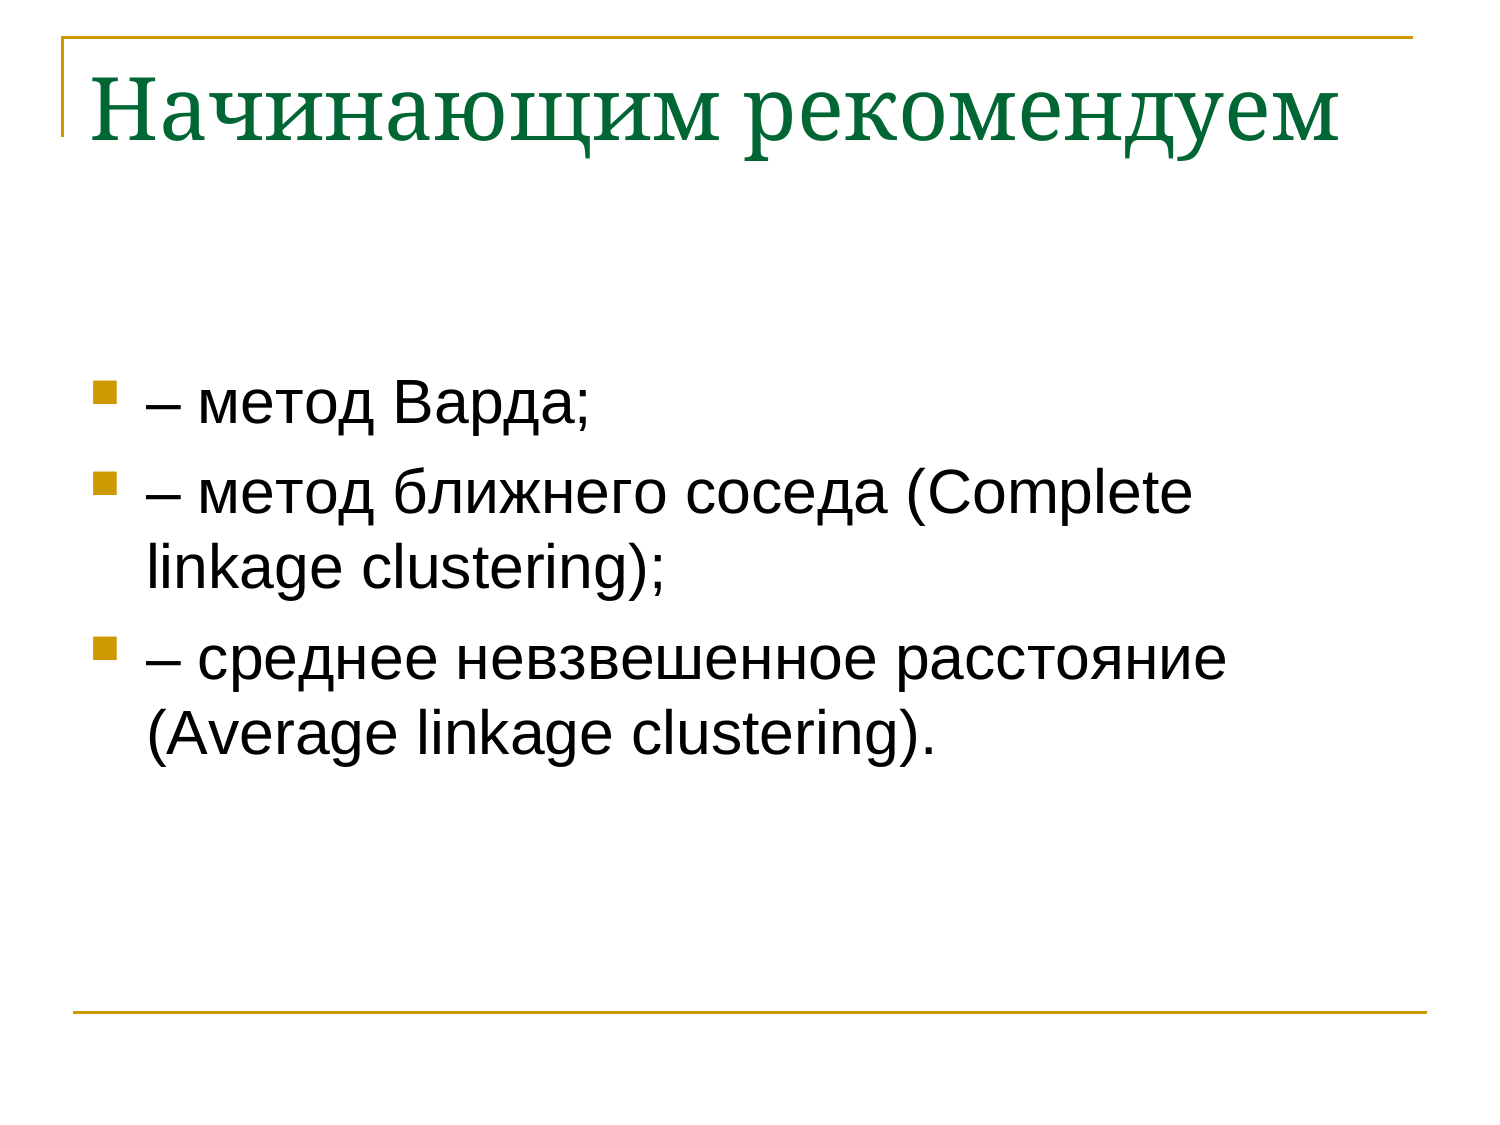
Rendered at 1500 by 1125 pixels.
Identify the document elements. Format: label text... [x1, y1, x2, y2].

title Начинающим рекомендуем [75, 45, 1426, 233]
list – метод Варда; – метод ближнего соседа (Complete linkage clustering); – среднее невзвешенное расстояние (Average linkage clustering). [75, 262, 1426, 1006]
